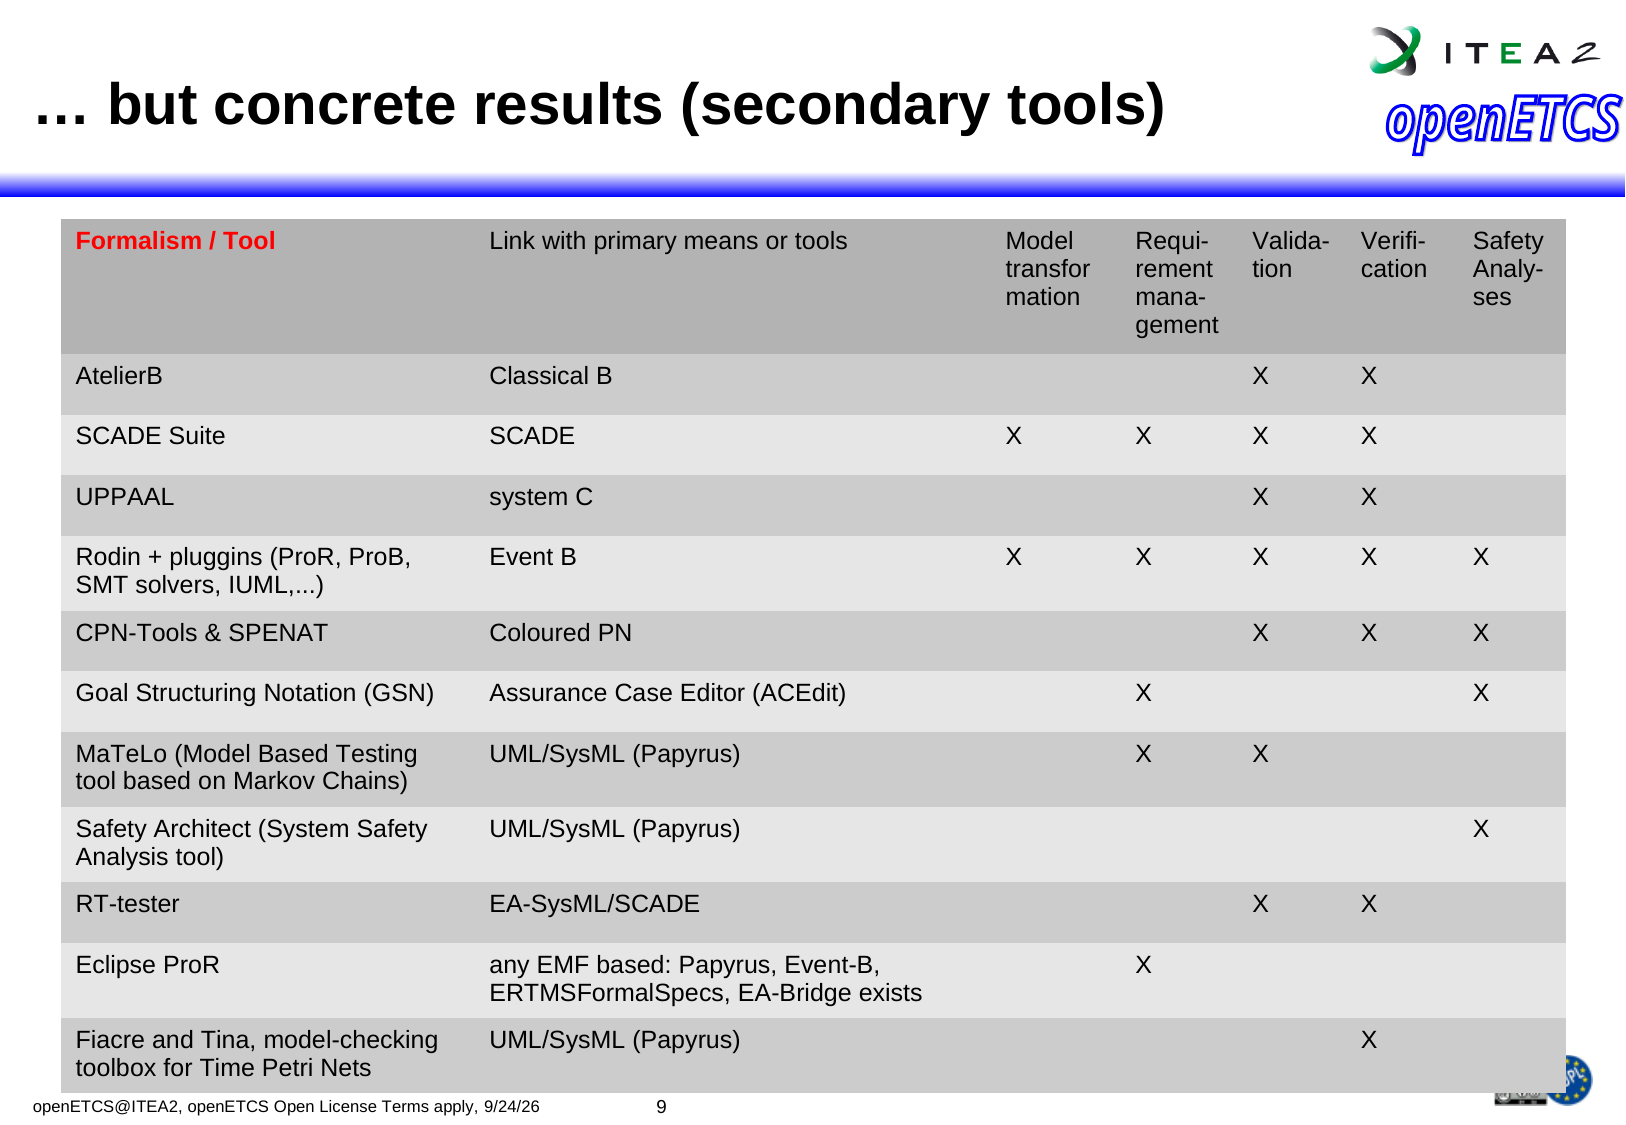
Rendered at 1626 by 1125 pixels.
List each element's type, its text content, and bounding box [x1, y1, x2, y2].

table_cell [991, 475, 1121, 536]
table_cell [1238, 1018, 1346, 1093]
table_cell Eclipse ProR [61, 943, 475, 1018]
table_cell Goal Structuring Notation (GSN) [61, 671, 475, 732]
table_cell [991, 732, 1121, 807]
table_cell [1458, 415, 1566, 475]
table_header Requi- rement mana- gement [1121, 219, 1238, 354]
table_cell EA-SysML/SCADE [475, 882, 991, 943]
table_cell [1238, 943, 1346, 1018]
table_cell X [1458, 536, 1566, 611]
table_cell X [1458, 671, 1566, 732]
table_cell X [1346, 882, 1458, 943]
table_cell [1458, 354, 1566, 415]
table_cell [1346, 943, 1458, 1018]
table_cell [1458, 732, 1566, 807]
title … but concrete results (secondary tools) [32, 66, 1356, 173]
table_cell [1121, 1018, 1238, 1093]
table_cell [1458, 882, 1566, 943]
table_header Verifi- cation [1346, 219, 1458, 354]
table_cell X [1121, 536, 1238, 611]
table_cell [1458, 943, 1566, 1018]
table_cell CPN-Tools & SPENAT [61, 611, 475, 671]
table_cell Classical B [475, 354, 991, 415]
table_cell [1238, 671, 1346, 732]
table_cell [1121, 354, 1238, 415]
table_cell Event B [475, 536, 991, 611]
table_cell [1458, 1018, 1566, 1093]
table_cell UML/SysML (Papyrus) [475, 1018, 991, 1093]
table_cell UPPAAL [61, 475, 475, 536]
table_cell [1121, 882, 1238, 943]
table_cell Assurance Case Editor (ACEdit) [475, 671, 991, 732]
table_cell Coloured PN [475, 611, 991, 671]
table_cell X [1238, 611, 1346, 671]
table_cell RT-tester [61, 882, 475, 943]
picture [1492, 1055, 1593, 1106]
table_cell X [1238, 415, 1346, 475]
table_cell X [1458, 807, 1566, 882]
table_cell Rodin + pluggins (ProR, ProB, SMT solvers, IUML,...) [61, 536, 475, 611]
table_cell [991, 807, 1121, 882]
table_cell [991, 671, 1121, 732]
table_cell X [1238, 475, 1346, 536]
table_cell Safety Architect (System Safety Analysis tool) [61, 807, 475, 882]
table_cell X [991, 536, 1121, 611]
table_cell X [1238, 732, 1346, 807]
table_cell [991, 882, 1121, 943]
table_cell UML/SysML (Papyrus) [475, 732, 991, 807]
table_cell X [1121, 415, 1238, 475]
table_cell AtelierB [61, 354, 475, 415]
table_cell X [1346, 611, 1458, 671]
table_cell [1458, 475, 1566, 536]
table_cell X [1238, 536, 1346, 611]
table_cell X [991, 415, 1121, 475]
table_cell any EMF based: Papyrus, Event-B, ERTMSFormalSpecs, EA-Bridge exists [475, 943, 991, 1018]
table_cell system C [475, 475, 991, 536]
table_cell X [1346, 1018, 1458, 1093]
table_cell [991, 611, 1121, 671]
table_cell X [1238, 882, 1346, 943]
table_header Safety Analy-ses [1458, 219, 1566, 354]
picture [1348, 26, 1626, 76]
table_cell X [1121, 732, 1238, 807]
table_header Formalism / Tool [61, 219, 475, 354]
table_header Valida-tion [1238, 219, 1346, 354]
table_cell UML/SysML (Papyrus) [475, 807, 991, 882]
table_cell X [1238, 354, 1346, 415]
table_cell [1121, 807, 1238, 882]
table_cell [1346, 732, 1458, 807]
table_cell [991, 943, 1121, 1018]
table_cell X [1121, 943, 1238, 1018]
table_cell X [1346, 354, 1458, 415]
table_cell X [1346, 536, 1458, 611]
table_cell [1346, 671, 1458, 732]
table_cell Fiacre and Tina, model-checking toolbox for Time Petri Nets [61, 1018, 475, 1093]
table_cell MaTeLo (Model Based Testing tool based on Markov Chains) [61, 732, 475, 807]
table_cell [991, 1018, 1121, 1093]
table_cell [1238, 807, 1346, 882]
table_cell [1346, 807, 1458, 882]
table_header Model transformation [991, 219, 1121, 354]
table_cell X [1458, 611, 1566, 671]
table_cell [1121, 611, 1238, 671]
table_cell SCADE Suite [61, 415, 475, 475]
table_cell [991, 354, 1121, 415]
table_cell X [1346, 415, 1458, 475]
table_cell X [1346, 475, 1458, 536]
table_cell X [1121, 671, 1238, 732]
table_cell [1121, 475, 1238, 536]
table_header Link with primary means or tools [475, 219, 991, 354]
table_cell SCADE [475, 415, 991, 475]
